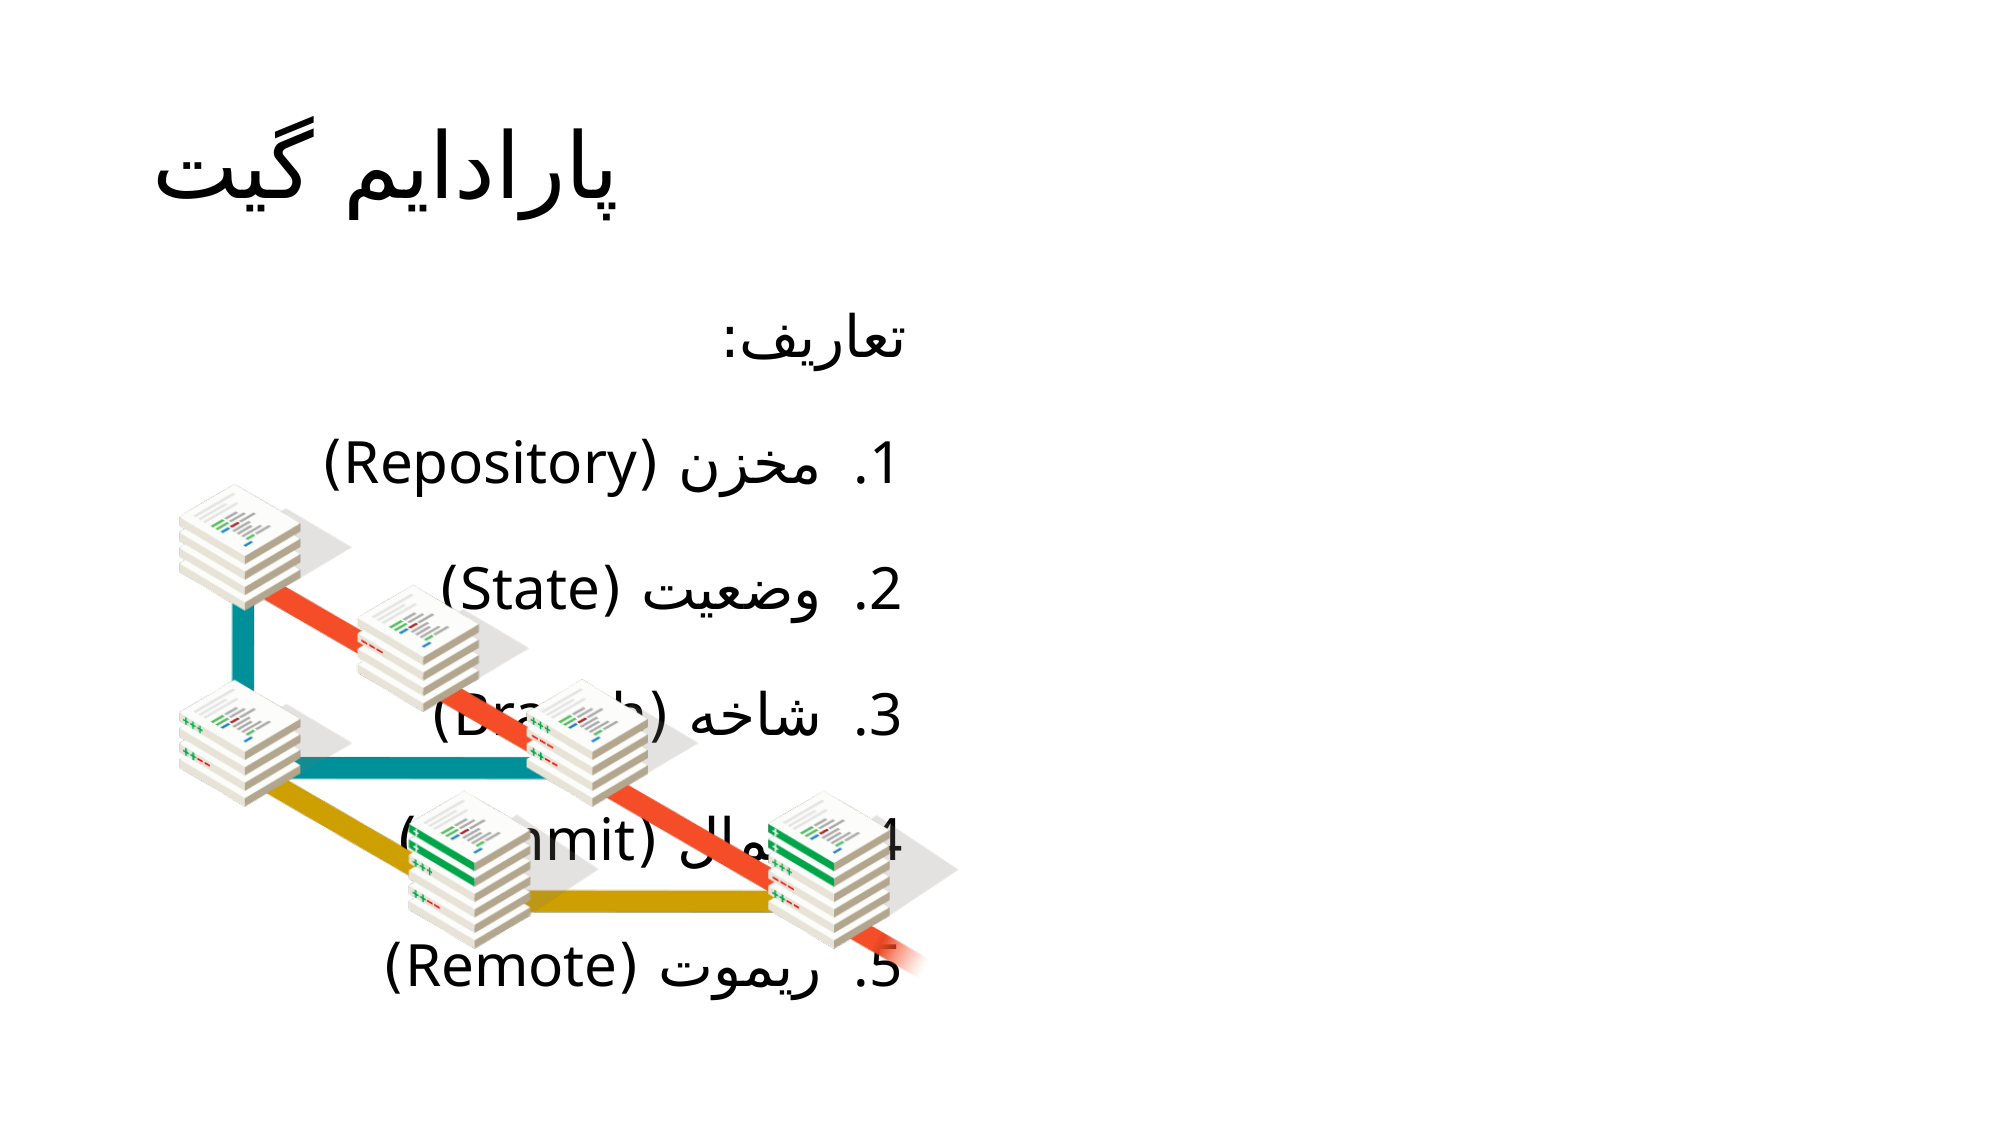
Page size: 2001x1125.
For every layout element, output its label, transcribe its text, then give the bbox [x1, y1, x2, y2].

list تعاریف: مخزن (Repository) وضعیت (State) شاخه (‌Branch) اعمال (Commit) ریموت (Remote) [137, 299, 1863, 1014]
picture [177, 482, 977, 999]
title پارادایم گیت [137, 59, 1863, 278]
